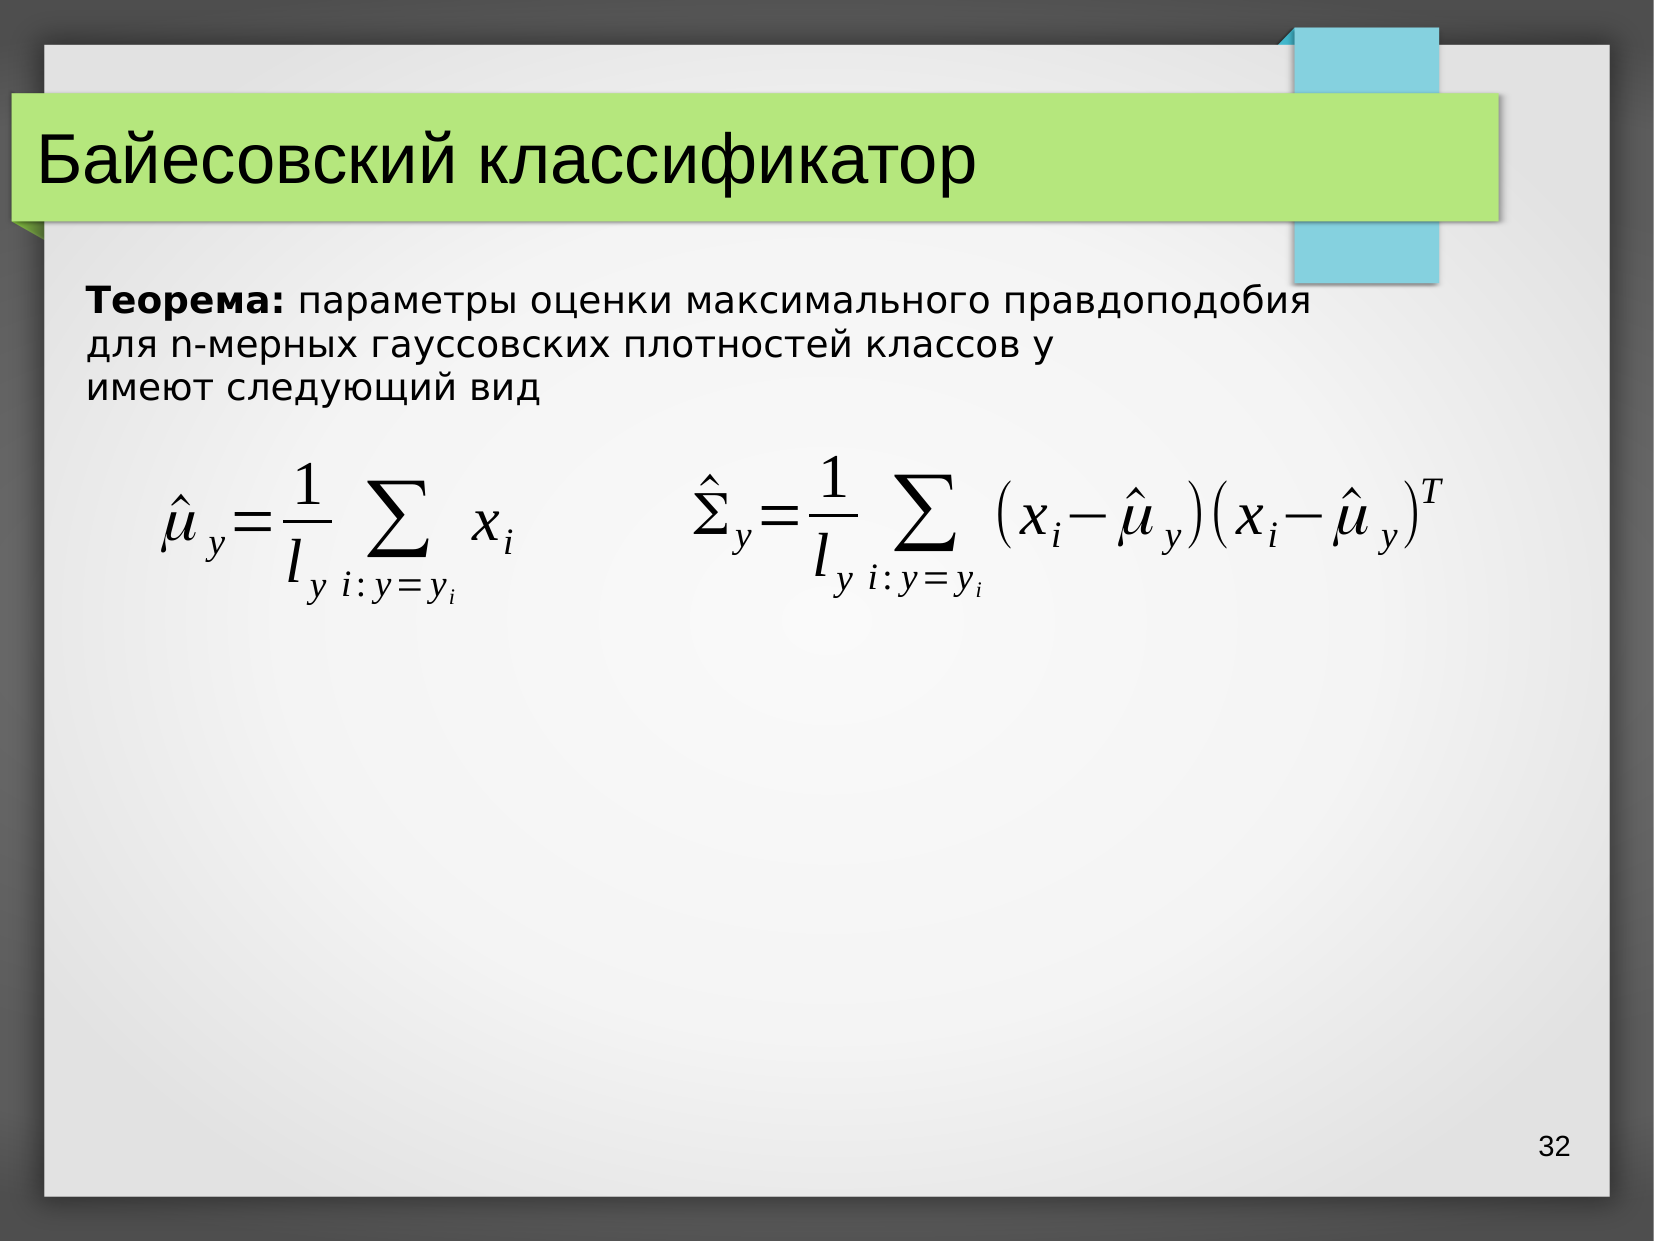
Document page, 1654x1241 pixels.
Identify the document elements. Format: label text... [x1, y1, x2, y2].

title Байесовский классификатор [35, 118, 1489, 200]
picture [0, 0, 1654, 1241]
chart [153, 461, 520, 609]
text_box Теорема: параметры оценки максимального правдоподобия для n-мерных гауссовских плотностей классов y имеют следующий вид [70, 271, 1548, 461]
chart [685, 461, 1452, 603]
